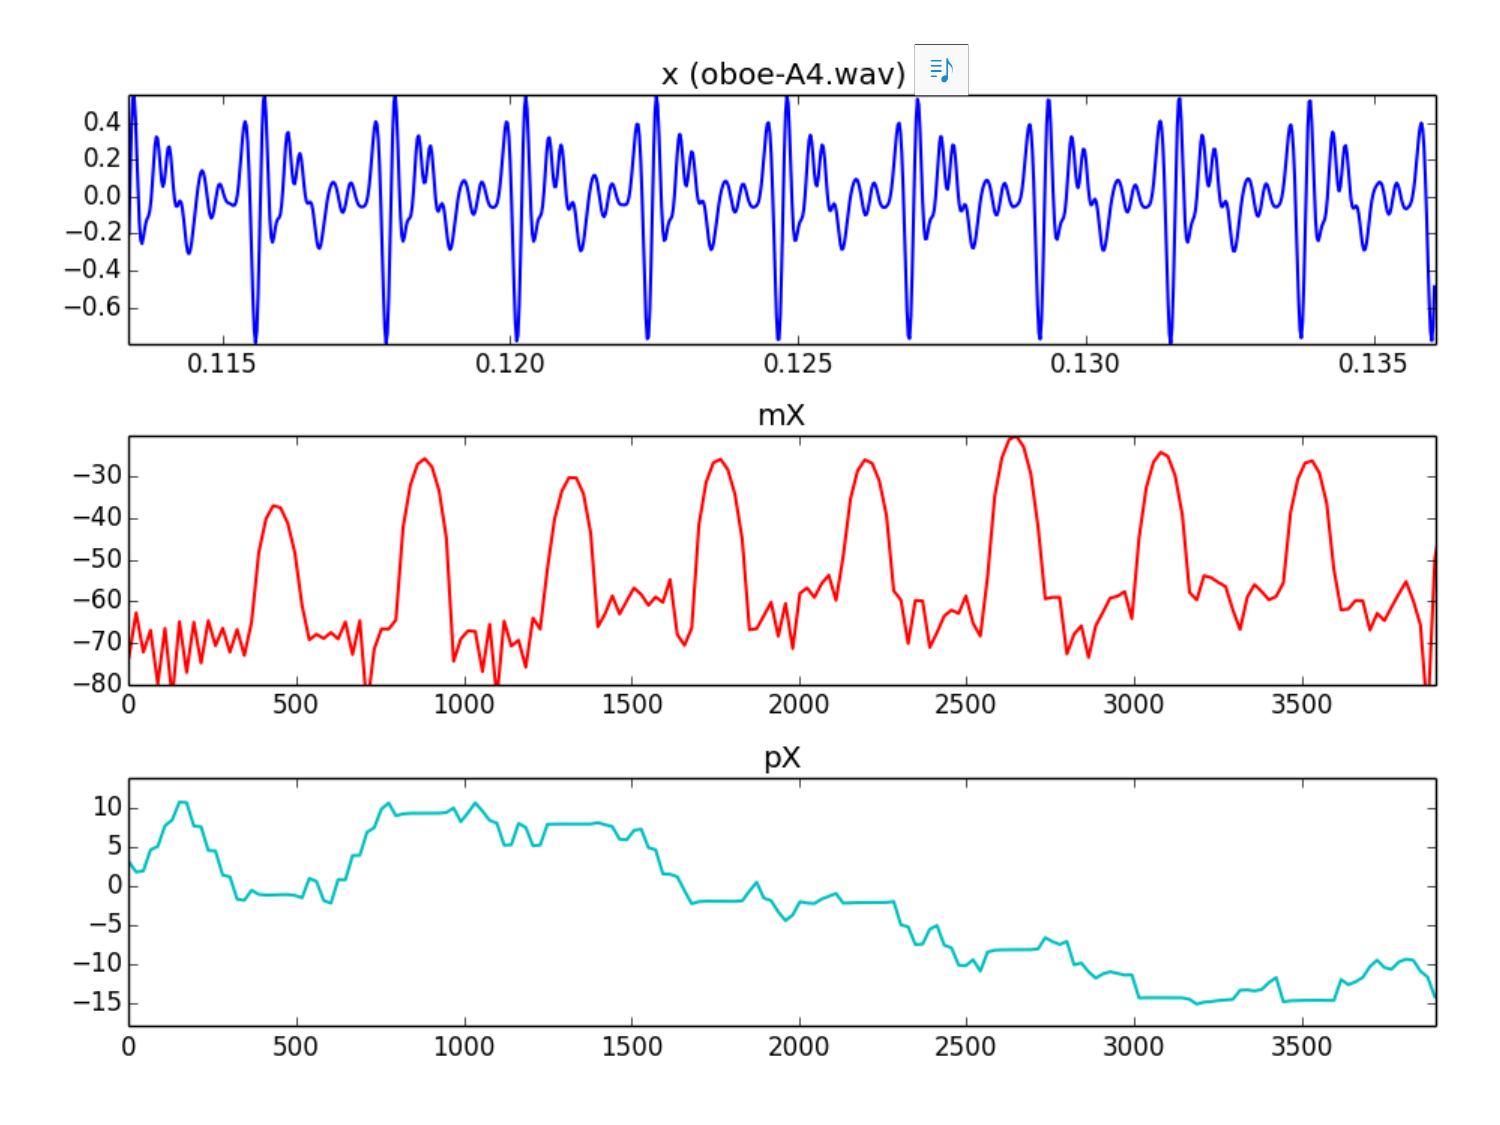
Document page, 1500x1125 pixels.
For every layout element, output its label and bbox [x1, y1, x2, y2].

text_box [914, 43, 970, 96]
picture [37, 35, 1463, 1086]
